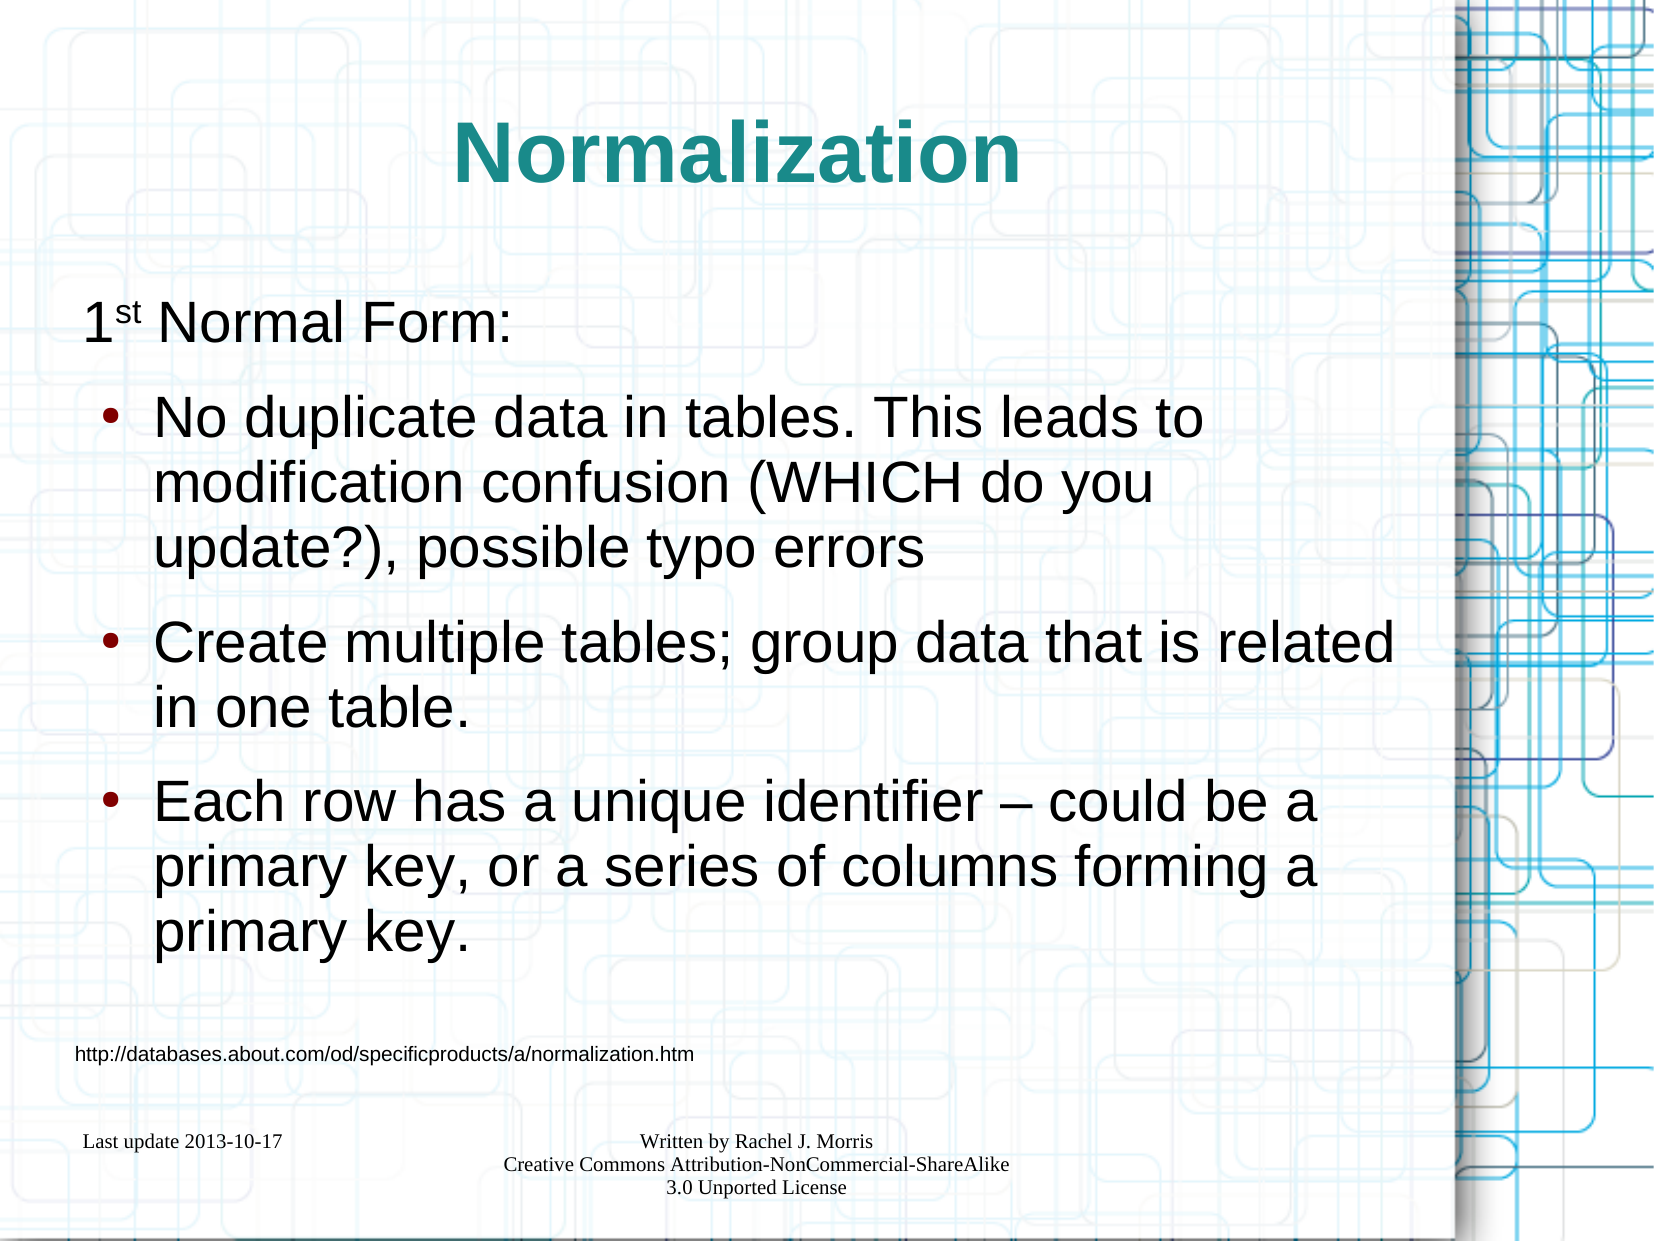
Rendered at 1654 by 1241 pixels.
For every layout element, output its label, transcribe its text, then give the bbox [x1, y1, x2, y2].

title Normalization [59, 49, 1418, 257]
picture [0, 0, 1654, 1241]
text_box http://databases.about.com/od/specificproducts/a/normalization.htm [60, 1035, 781, 1074]
list 1st Normal Form: No duplicate data in tables. This leads to modification confusion (WHICH do you update?), possible typo errors Create multiple tables; group data that is related in one table. Each row has a unique identifier – could be a primary key, or a series of columns forming a primary key. [82, 290, 1418, 1010]
